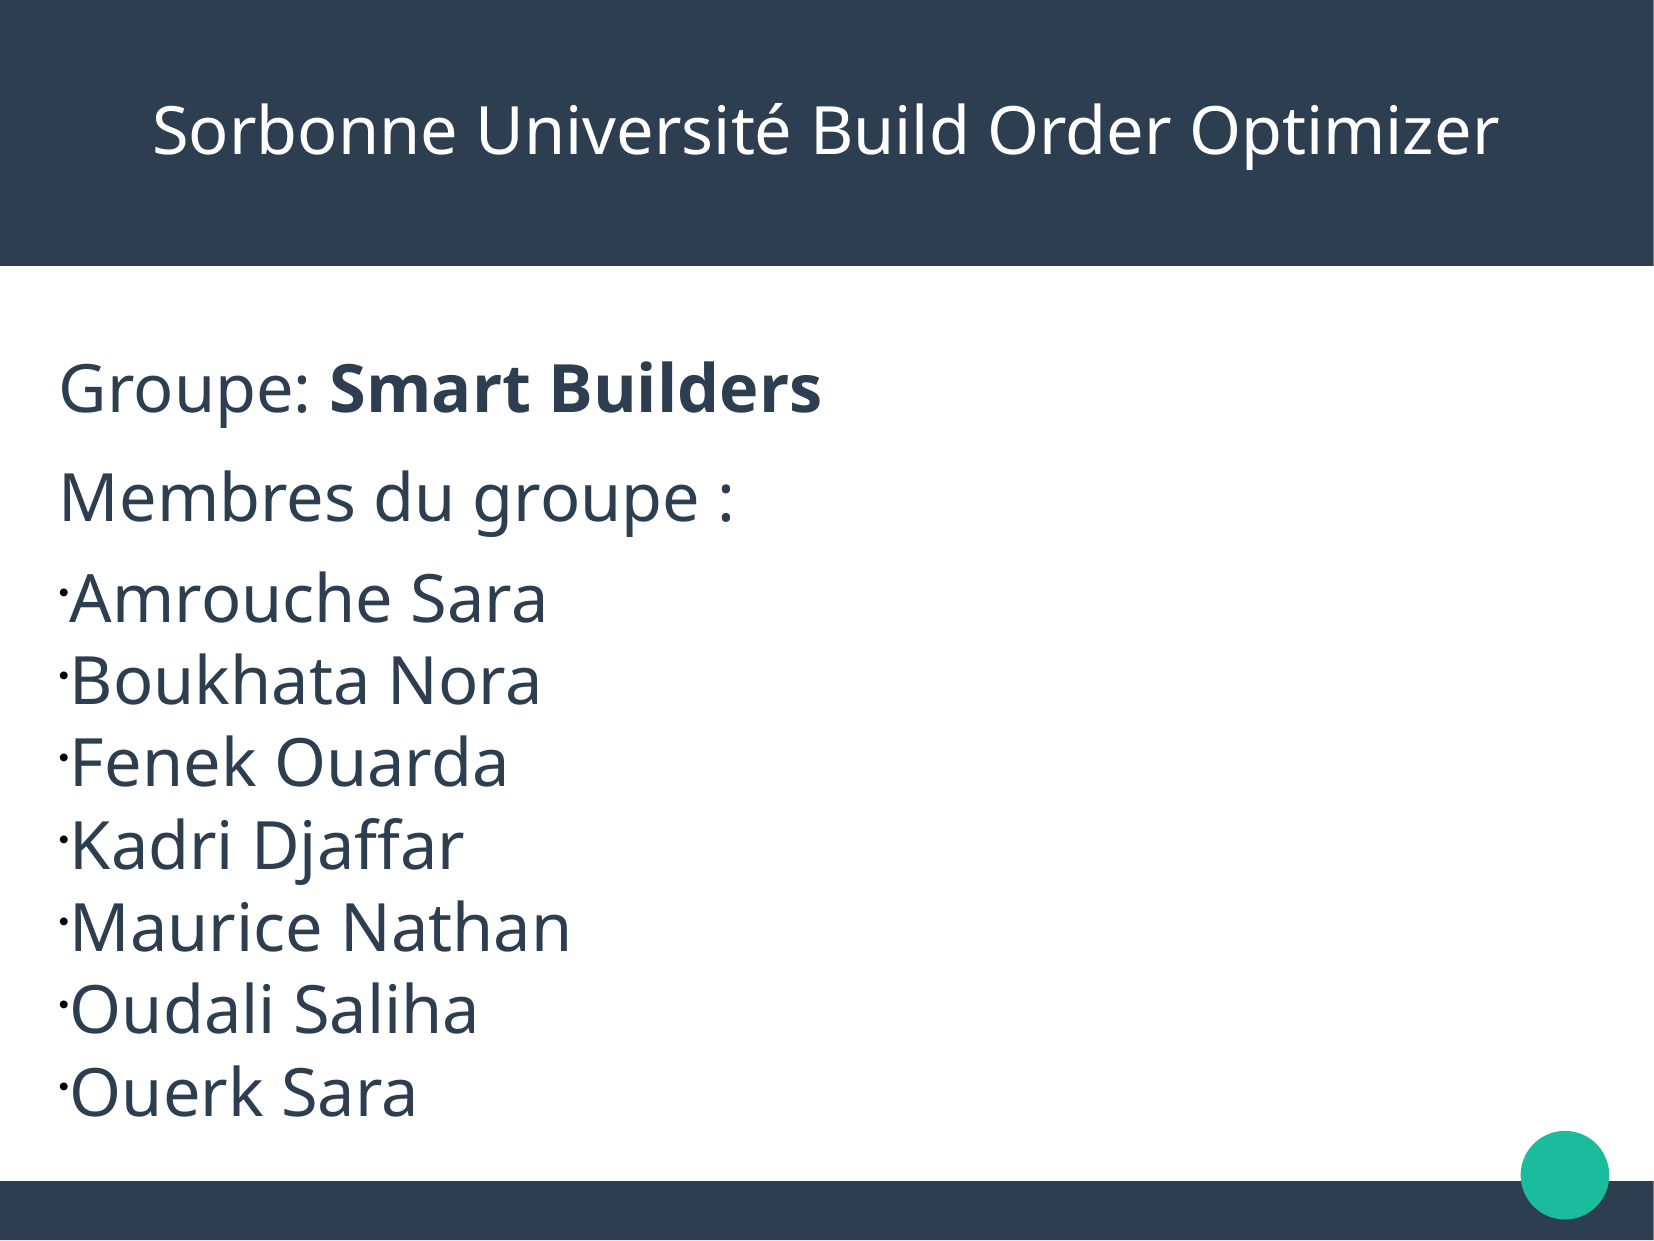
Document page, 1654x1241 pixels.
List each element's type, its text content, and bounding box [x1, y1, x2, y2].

title Sorbonne Université Build Order Optimizer [59, 49, 1595, 207]
subtitle Groupe: Smart Builders Membres du groupe : Amrouche Sara Boukhata Nora Fenek Ouarda Kadri Djaffar Maurice Nathan Oudali Saliha Ouerk Sara [59, 324, 1595, 1152]
